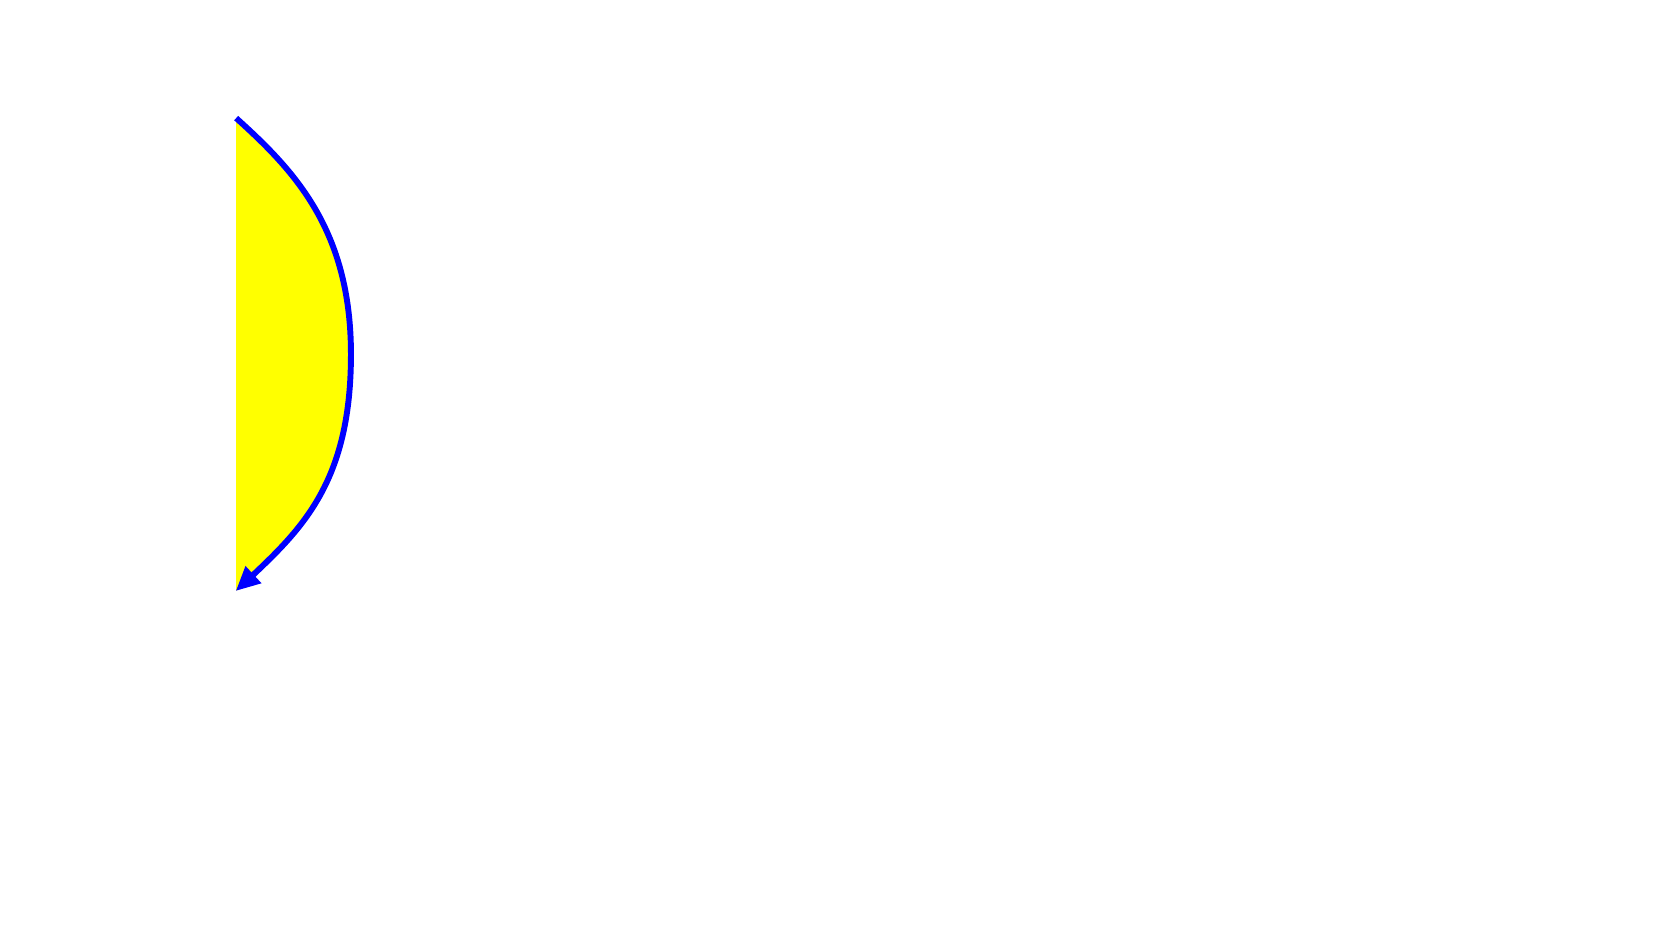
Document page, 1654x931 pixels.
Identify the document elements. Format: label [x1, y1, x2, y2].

text_box [236, 118, 351, 591]
